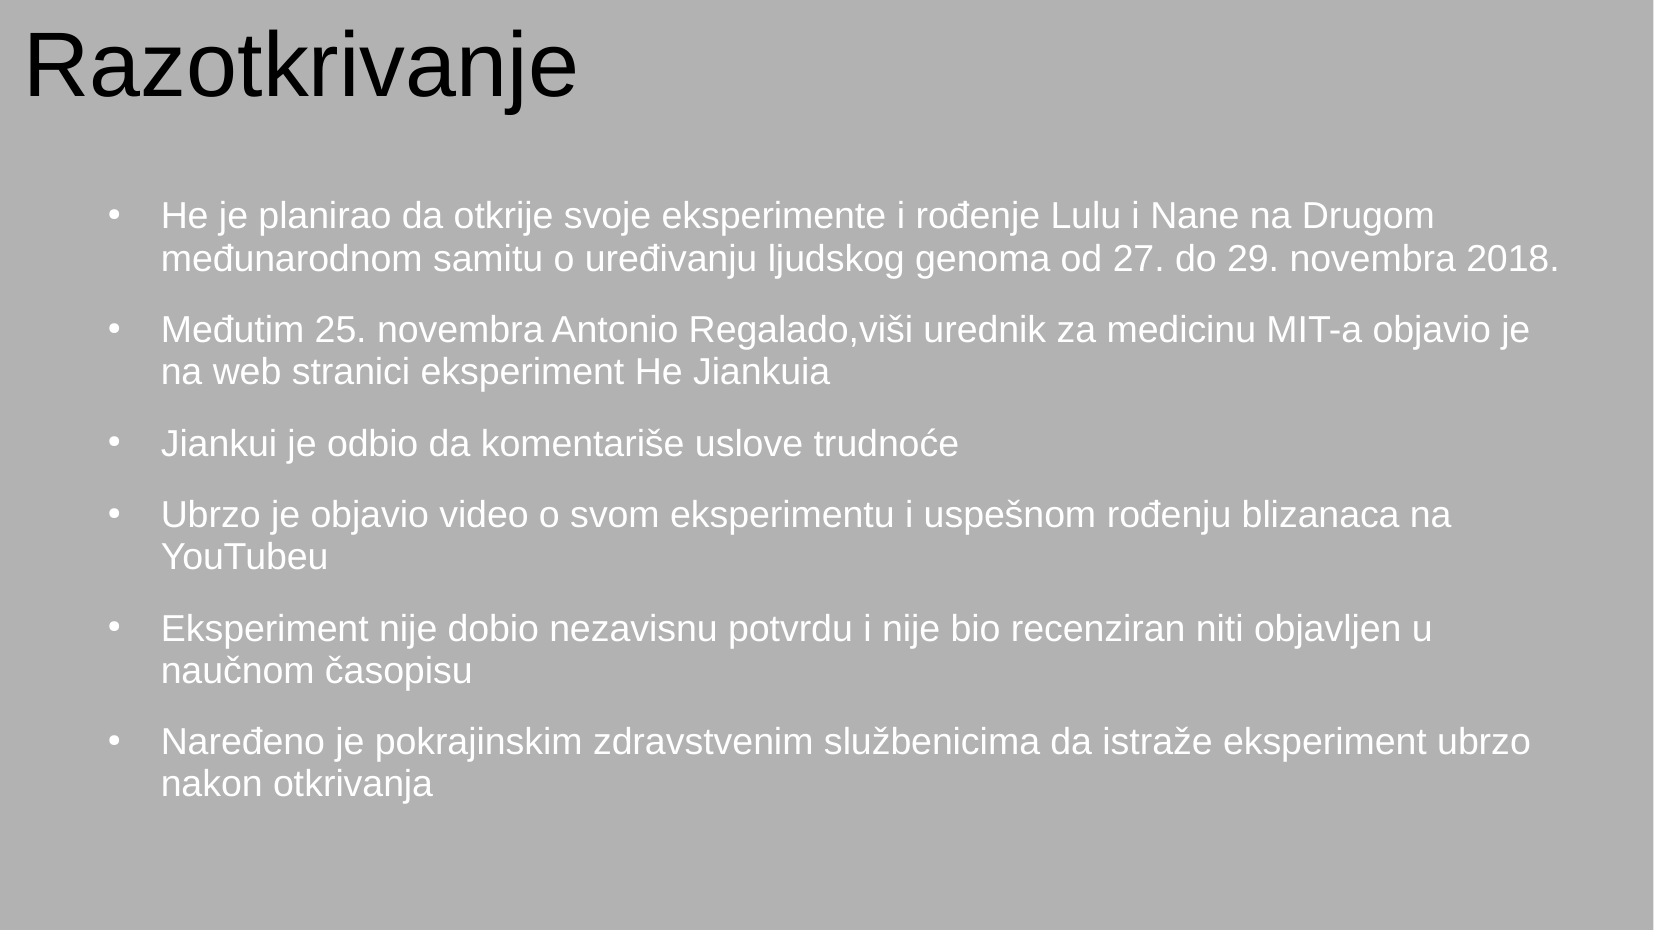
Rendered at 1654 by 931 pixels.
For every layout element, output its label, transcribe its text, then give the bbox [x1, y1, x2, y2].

list He je planirao da otkrije svoje eksperimente i rođenje Lulu i Nane na Drugom međunarodnom samitu o uređivanju ljudskog genoma od 27. do 29. novembra 2018. Međutim 25. novembra Antonio Regalado,viši urednik za medicinu MIT-a objavio je na web stranici eksperiment He Jiankuia Jiankui je odbio da komentariše uslove trudnoće Ubrzo je objavio video o svom eksperimentu i uspešnom rođenju blizanaca na YouTubeu Eksperiment nije dobio nezavisnu potvrdu i nije bio recenziran niti objavljen u naučnom časopisu Naređeno je pokrajinskim zdravstvenim službenicima da istraže eksperiment ubrzo nakon otkrivanja [90, 195, 1576, 826]
title Razotkrivanje [23, 11, 1589, 119]
